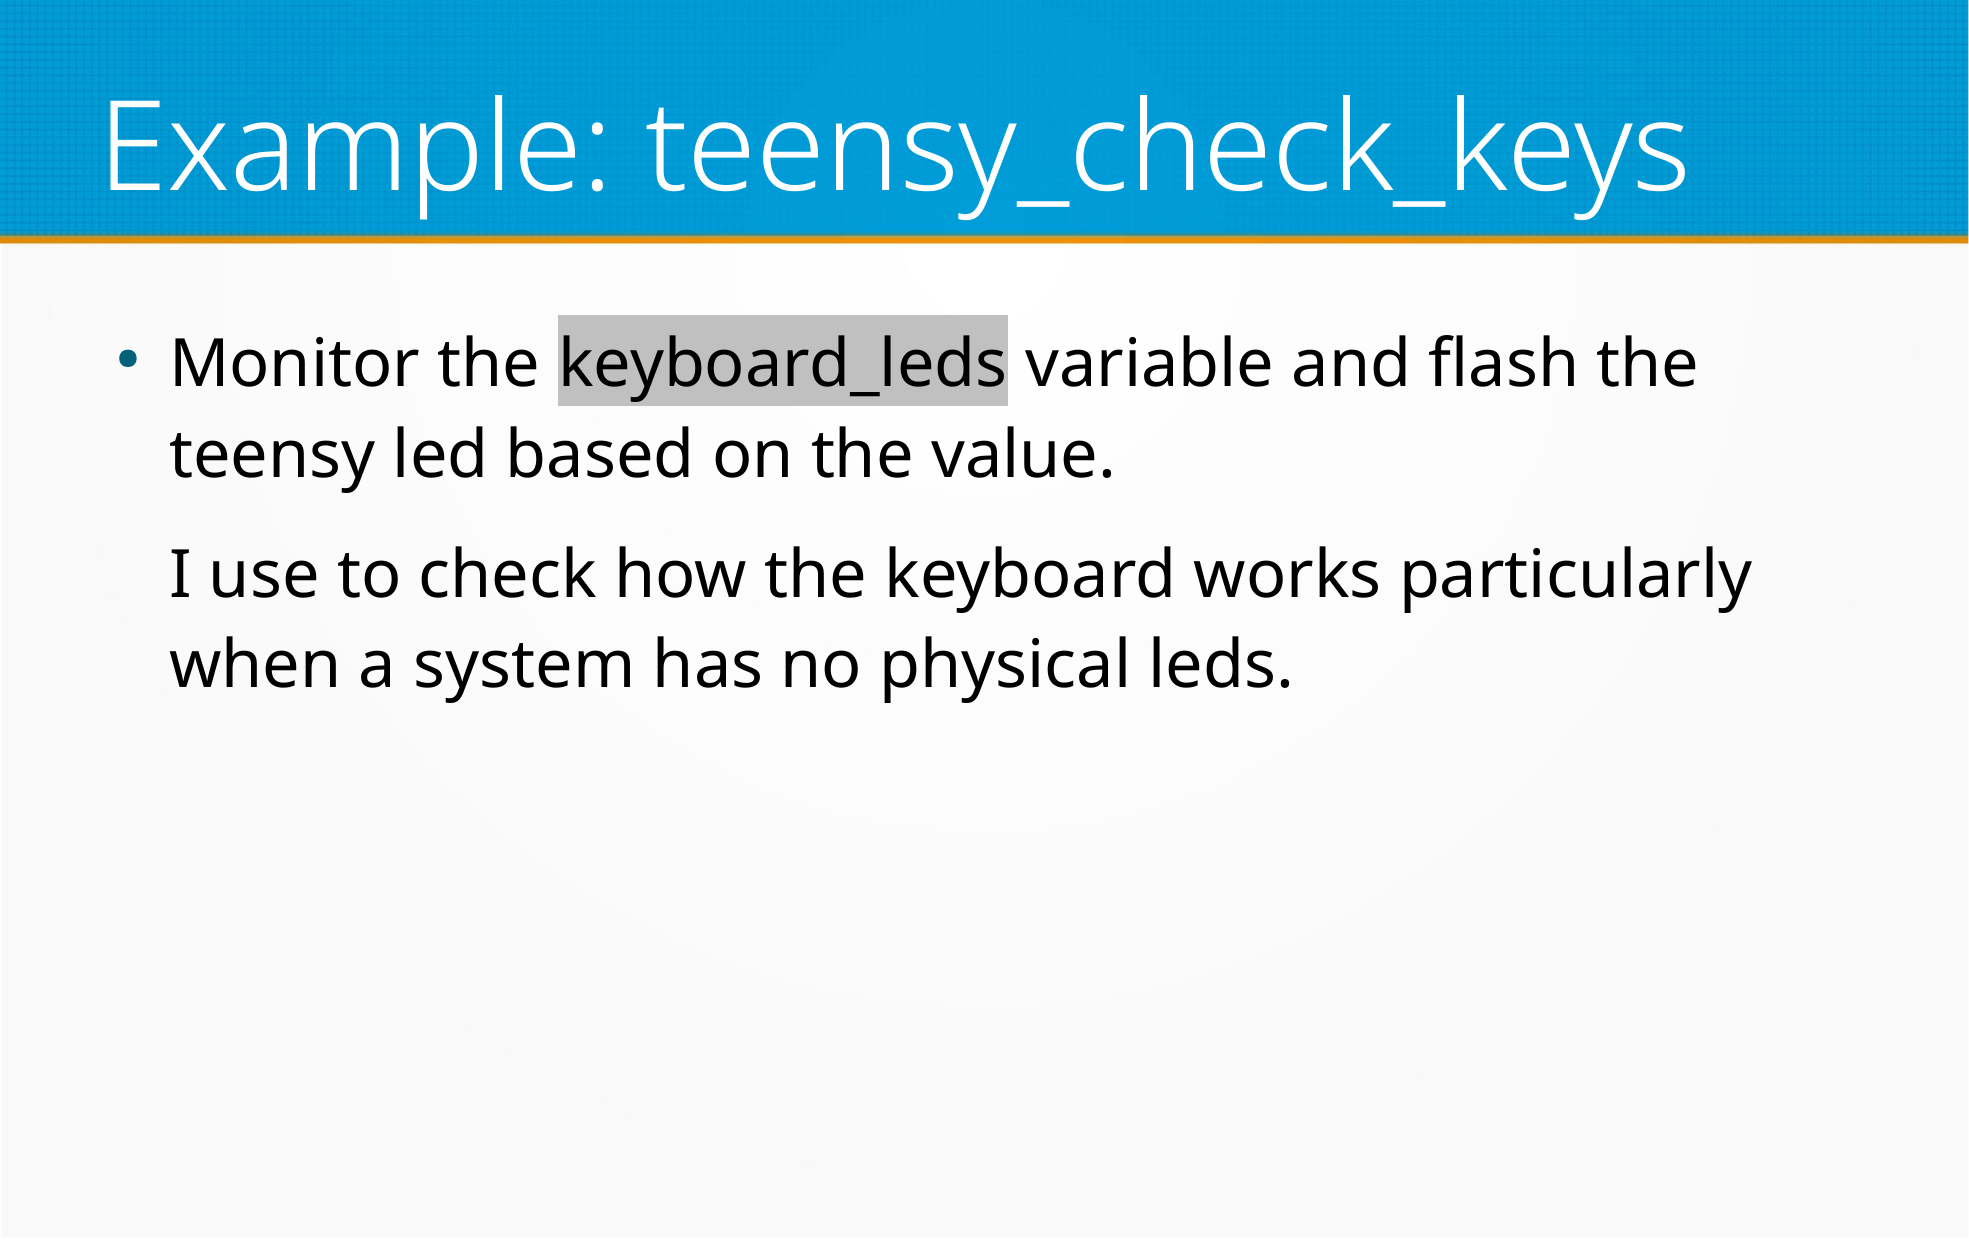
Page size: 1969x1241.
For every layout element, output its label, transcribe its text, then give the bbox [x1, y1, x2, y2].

list Monitor the keyboard_leds variable and flash the teensy led based on the value. I use to check how the keyboard works particularly when a system has no physical leds. [98, 315, 1861, 1081]
picture [0, 233, 1969, 1241]
title Example: teensy_check_keys [98, 19, 1870, 227]
